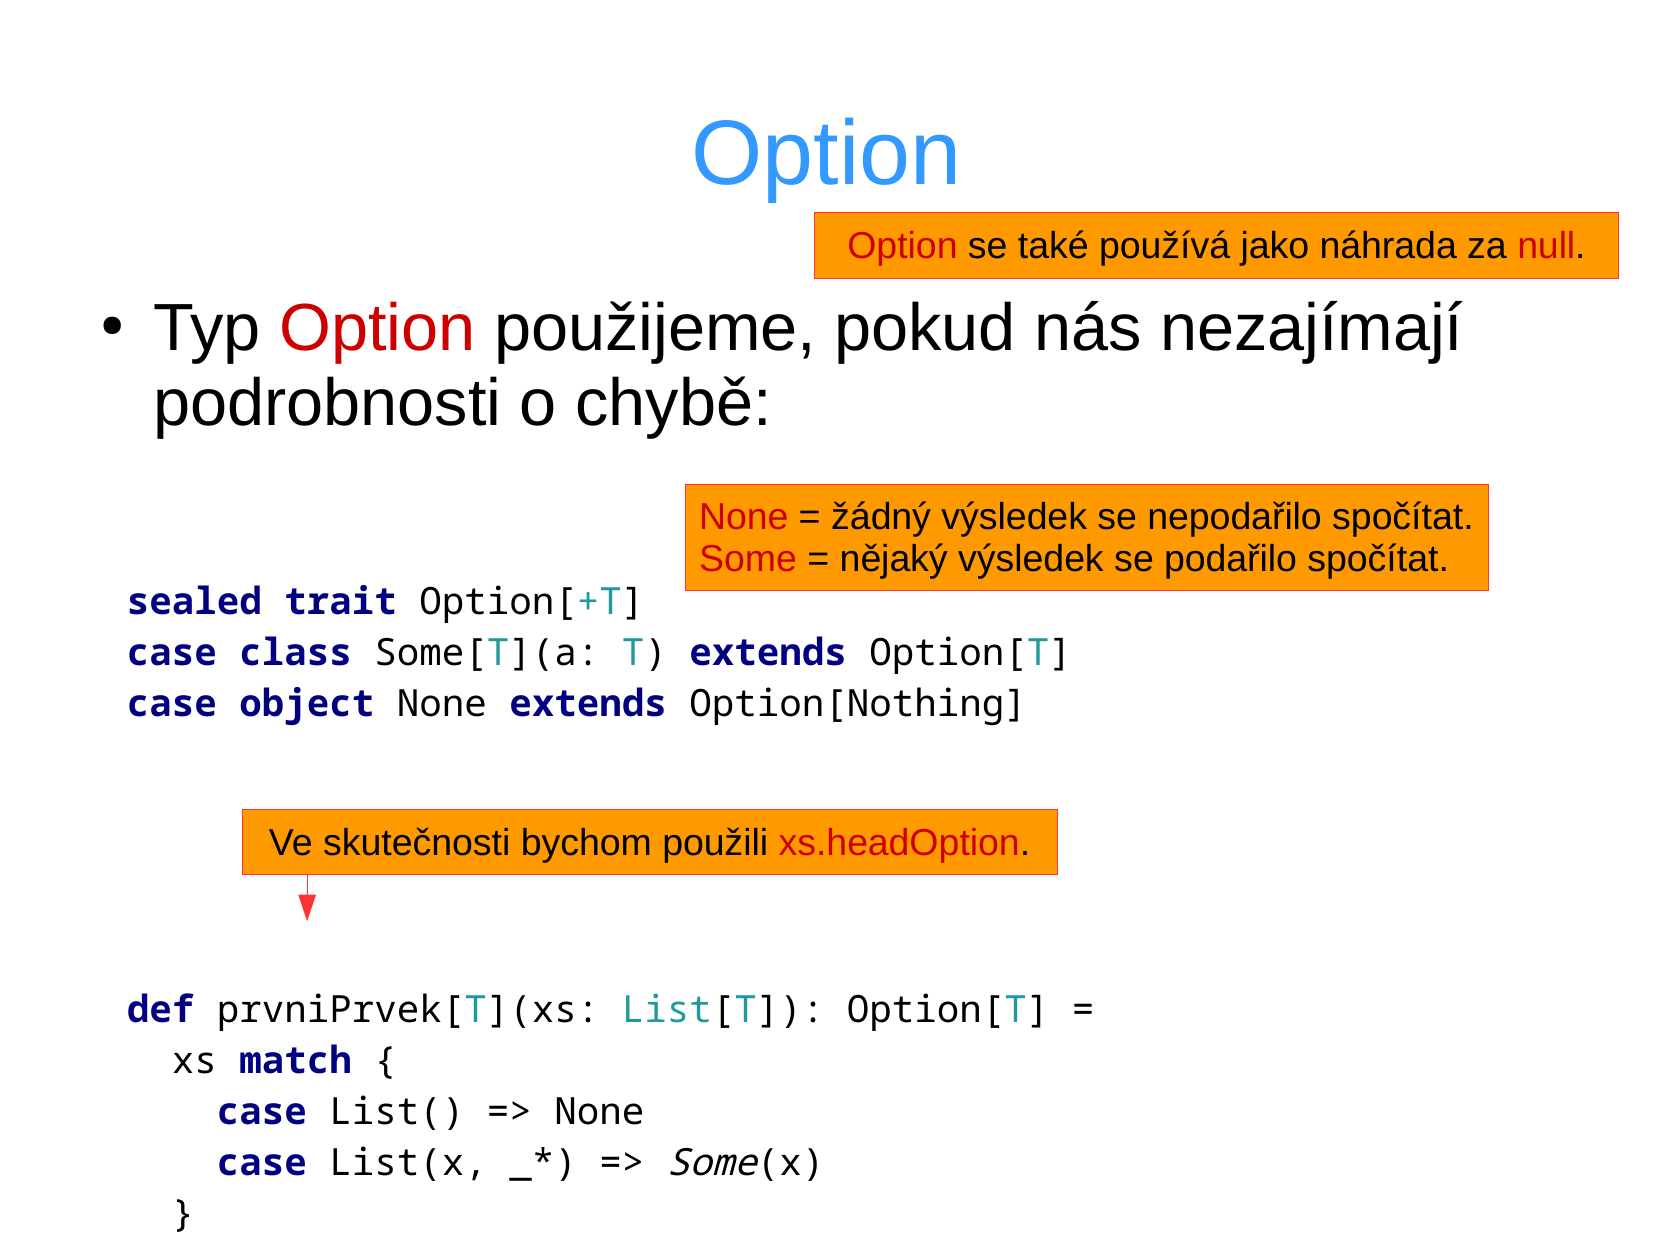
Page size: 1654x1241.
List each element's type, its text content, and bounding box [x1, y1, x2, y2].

text_box sealed trait Option[+T] case class Some[T](a: T) extends Option[T] case object None extends Option[Nothing] def prvniPrvek[T](xs: List[T]): Option[T] = xs match { case List() => None case List(x, _*) => Some(x) } [112, 566, 1400, 1154]
text_box None = žádný výsledek se nepodařilo spočítat. Some = nějaký výsledek se podařilo spočítat. [685, 484, 1489, 591]
text_box Option se také používá jako náhrada za null. [814, 212, 1619, 279]
list Typ Option použijeme, pokud nás nezajímají podrobnosti o chybě: [82, 290, 1571, 1010]
text_box Ve skutečnosti bychom použili xs.headOption. [242, 809, 1058, 875]
title Option [82, 49, 1571, 257]
